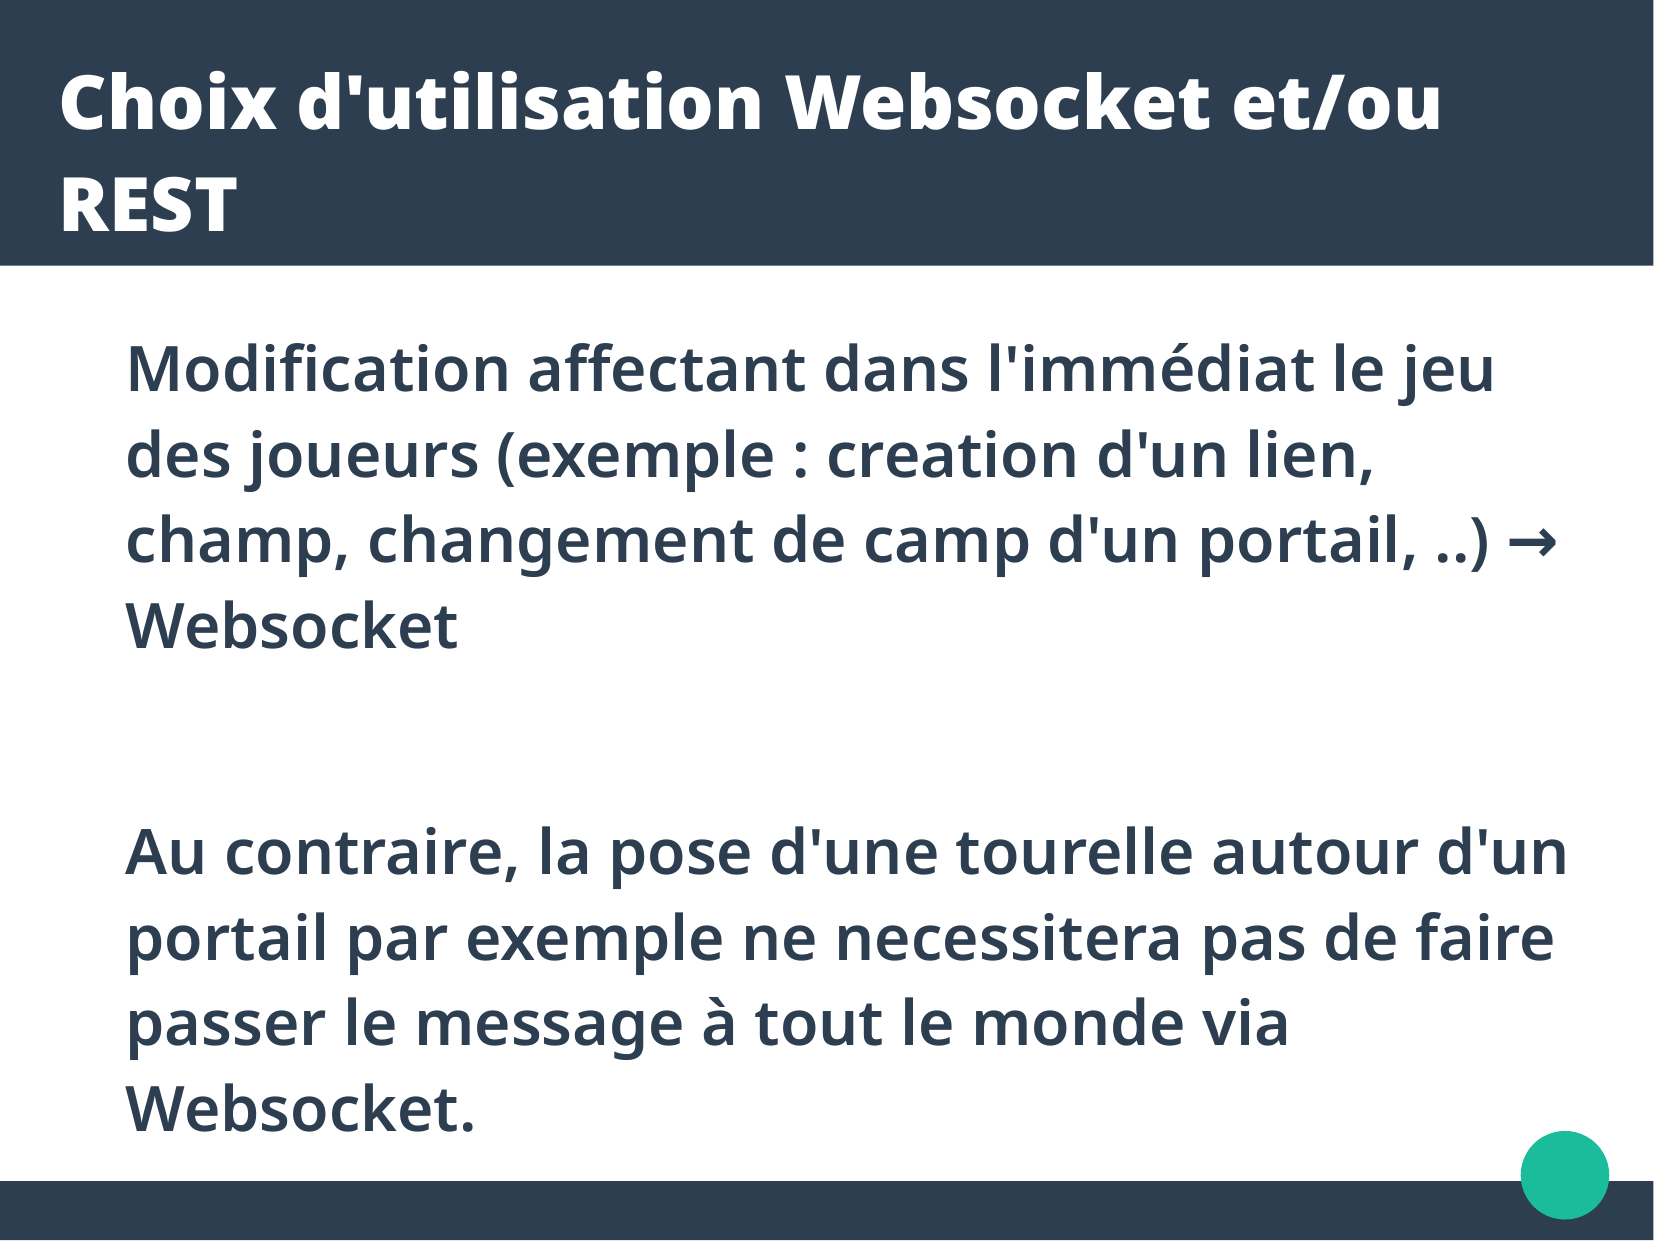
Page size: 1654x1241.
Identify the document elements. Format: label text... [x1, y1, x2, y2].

title Choix d'utilisation Websocket et/ou REST [59, 49, 1595, 207]
list Modification affectant dans l'immédiat le jeu des joueurs (exemple : creation d'un lien, champ, changement de camp d'un portail, ..) → Websocket Au contraire, la pose d'une tourelle autour d'un portail par exemple ne necessitera pas de faire passer le message à tout le monde via Websocket. [59, 324, 1595, 1152]
